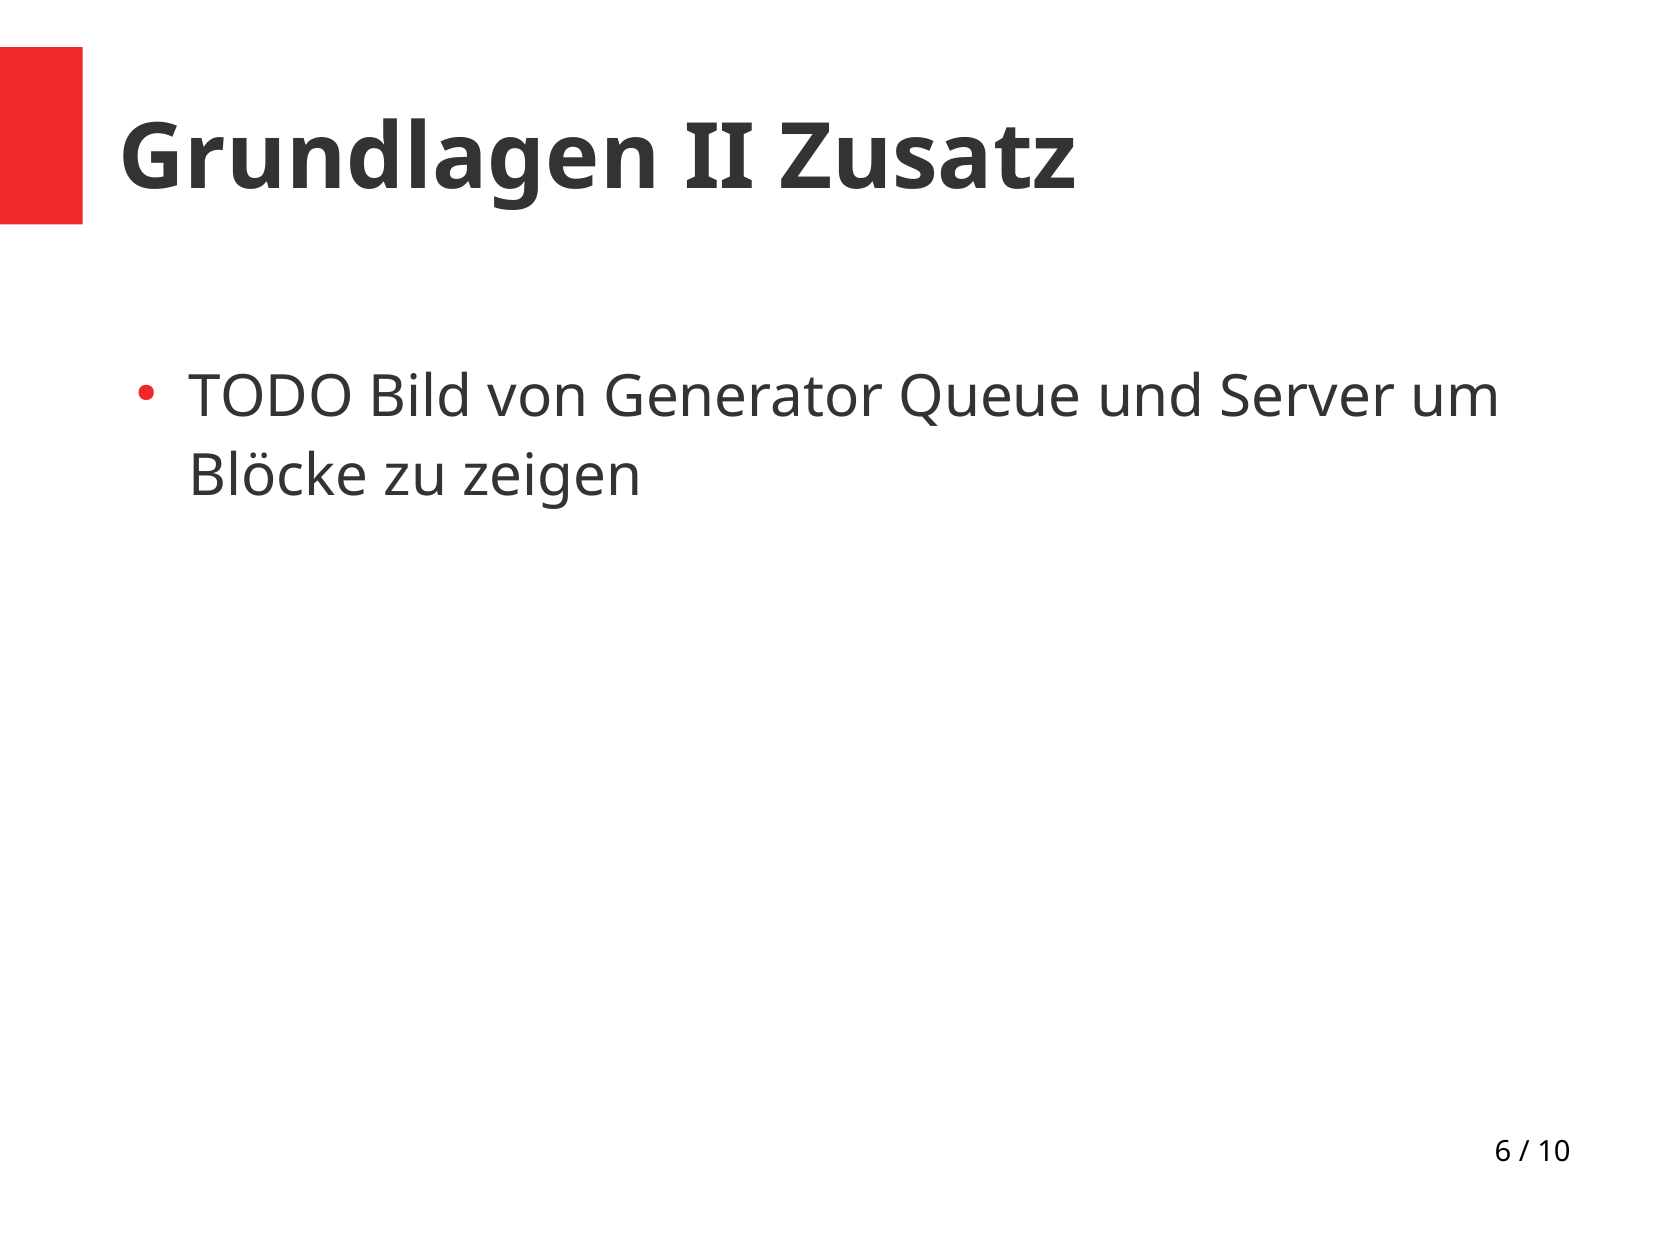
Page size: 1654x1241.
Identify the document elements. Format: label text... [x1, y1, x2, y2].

title Grundlagen II Zusatz [118, 49, 1571, 257]
list TODO Bild von Generator Queue und Server um Blöcke zu zeigen [118, 354, 1536, 1074]
